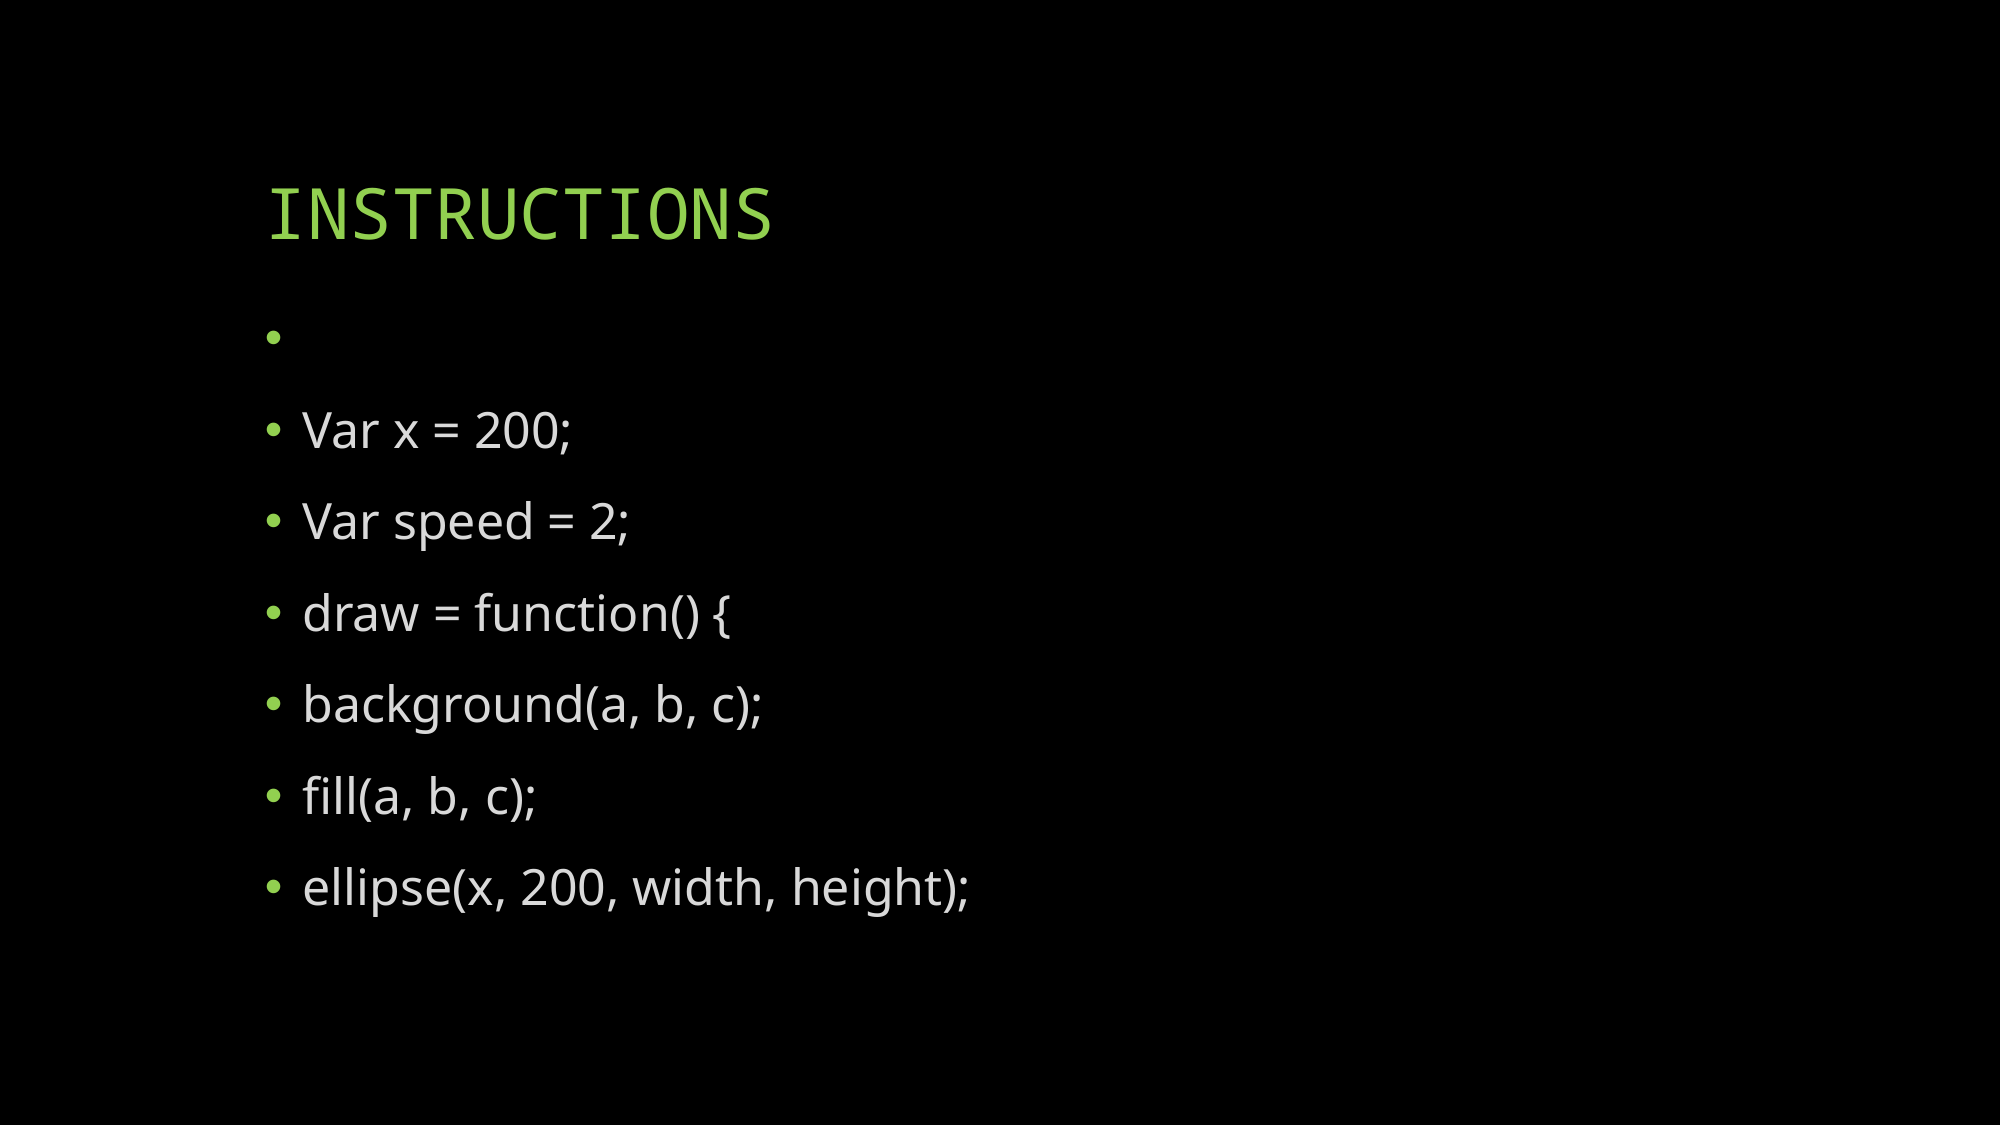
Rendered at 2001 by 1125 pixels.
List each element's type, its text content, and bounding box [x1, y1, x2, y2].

title INSTRUCTIONS [249, 75, 1750, 263]
list Var x = 200; Var speed = 2; draw = function() { background(a, b, c); fill(a, b, c); ellipse(x, 200, width, height); [249, 299, 1750, 1000]
